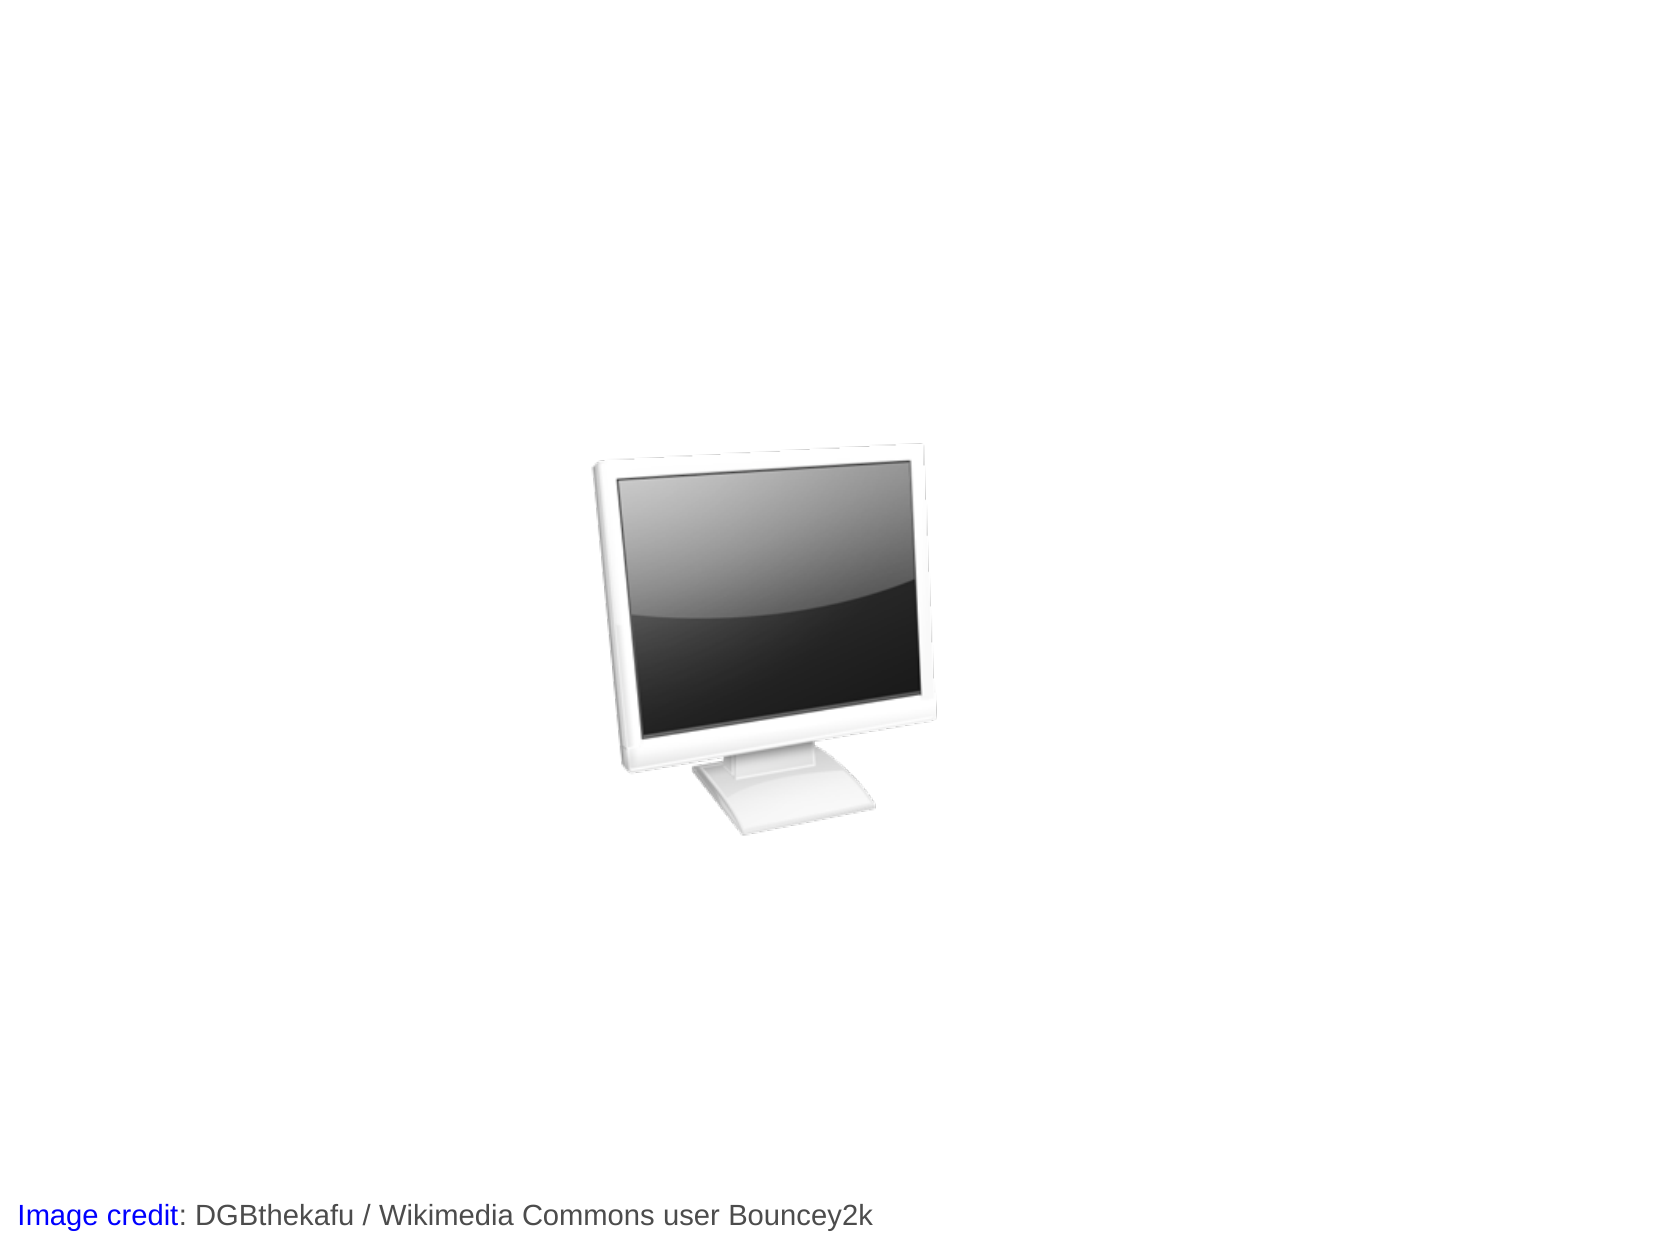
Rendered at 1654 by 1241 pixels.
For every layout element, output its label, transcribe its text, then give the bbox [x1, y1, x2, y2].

text_box Image credit: DGBthekafu / Wikimedia Commons user Bouncey2k [2, 1191, 1163, 1240]
picture [564, 439, 965, 840]
